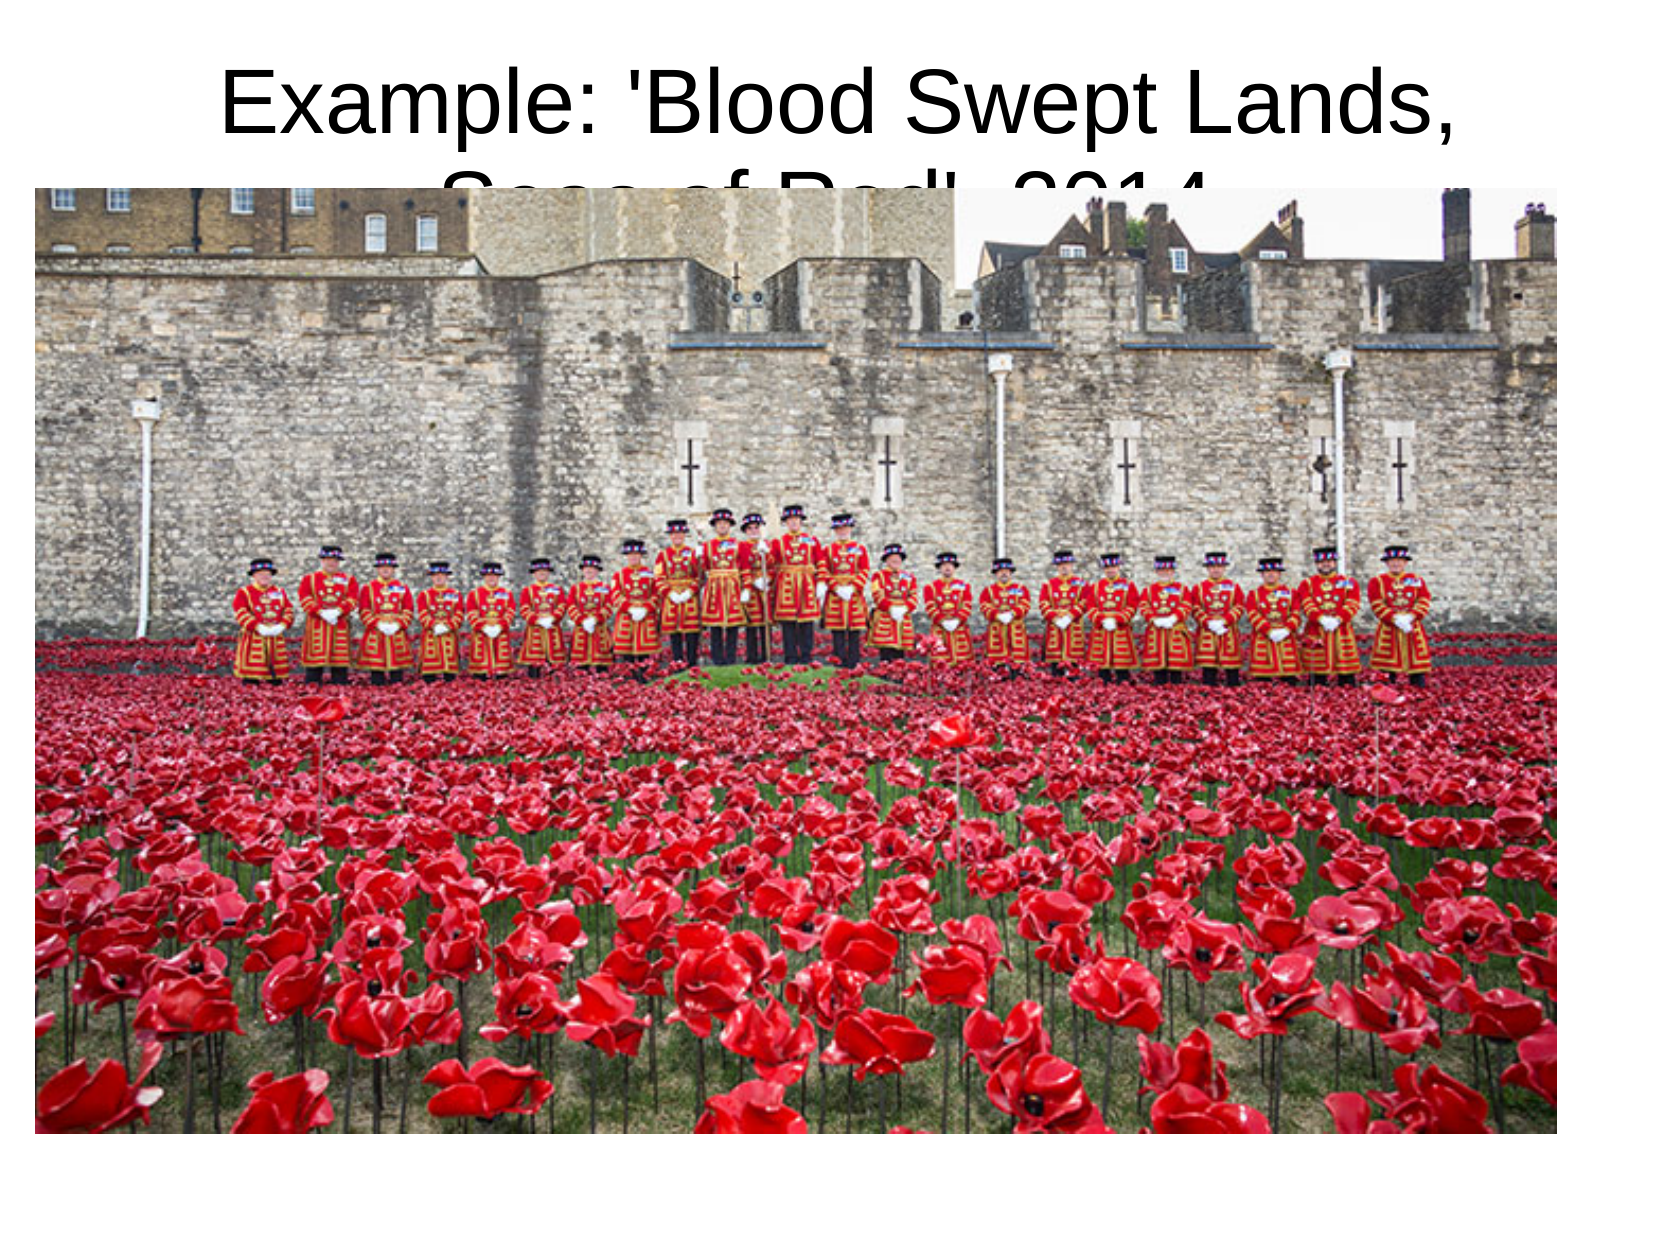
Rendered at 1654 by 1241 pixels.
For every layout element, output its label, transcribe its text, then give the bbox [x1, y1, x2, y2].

picture [35, 188, 1557, 1134]
title Example: 'Blood Swept Lands, Seas of Red', 2014 [82, 49, 1571, 257]
